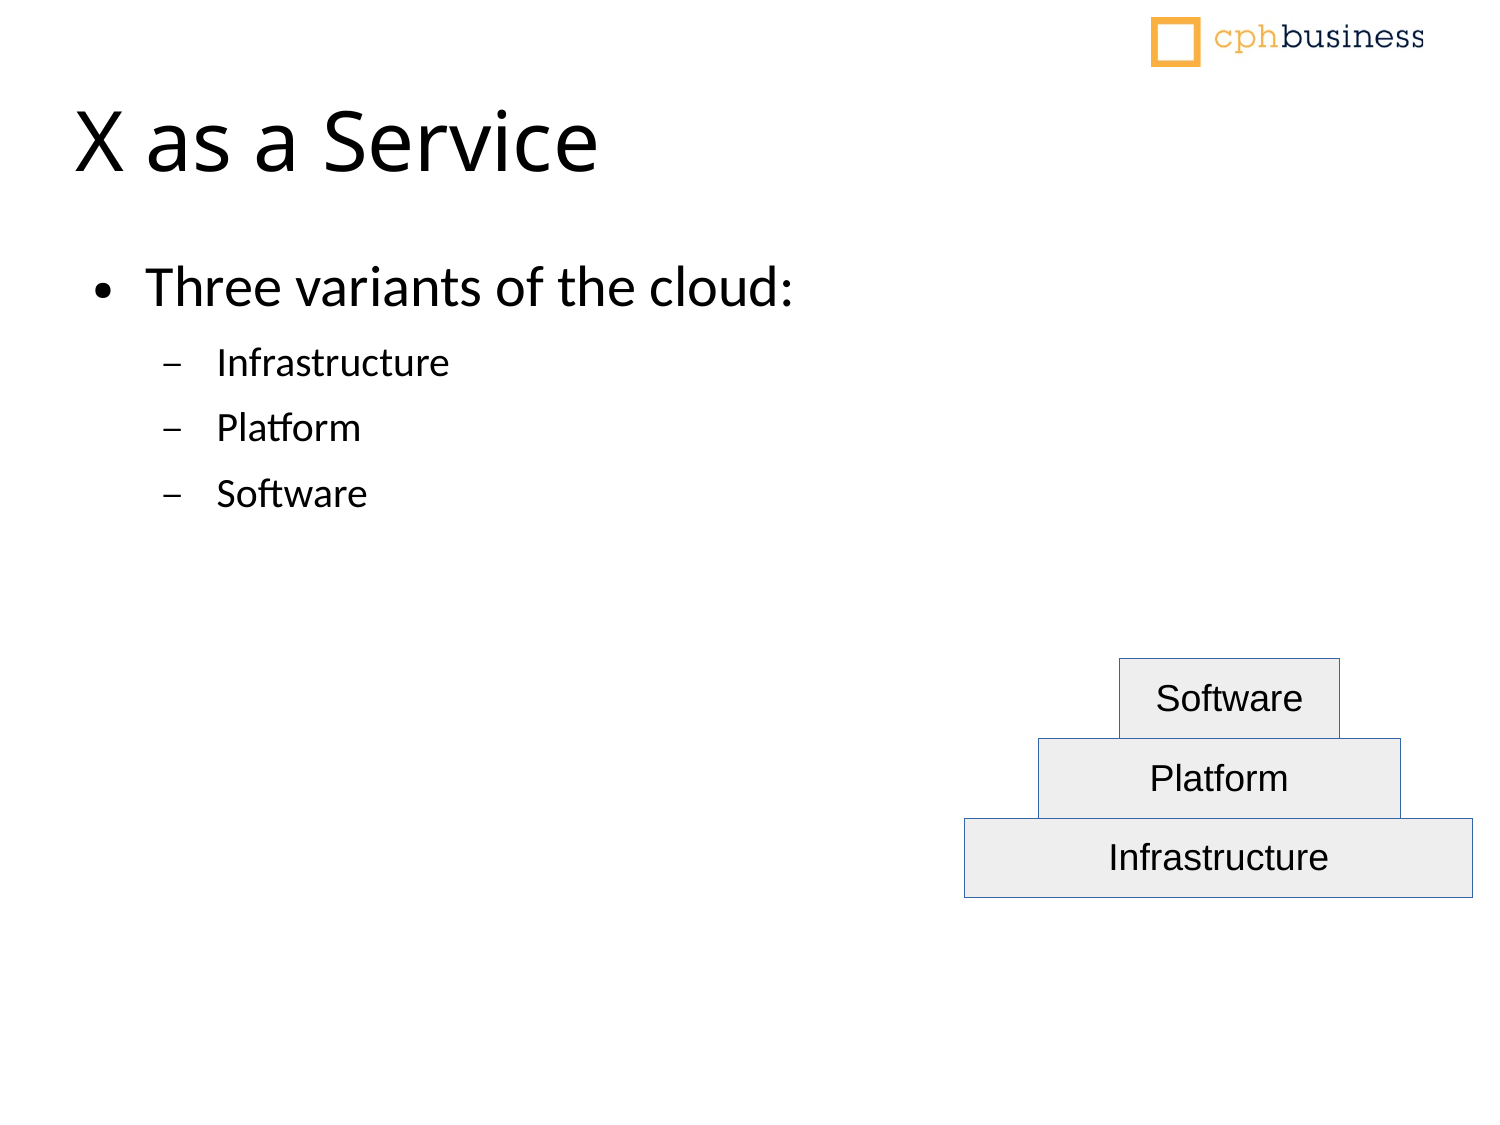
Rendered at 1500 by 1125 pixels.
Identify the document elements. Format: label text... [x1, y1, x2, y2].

text_box Infrastructure [964, 818, 1473, 898]
text_box Software [1119, 658, 1340, 739]
title X as a Service [75, 44, 1425, 233]
picture [1151, 17, 1424, 44]
text_box Platform [1038, 738, 1401, 819]
list Three variants of the cloud: Infrastructure Platform Software [75, 263, 1425, 969]
